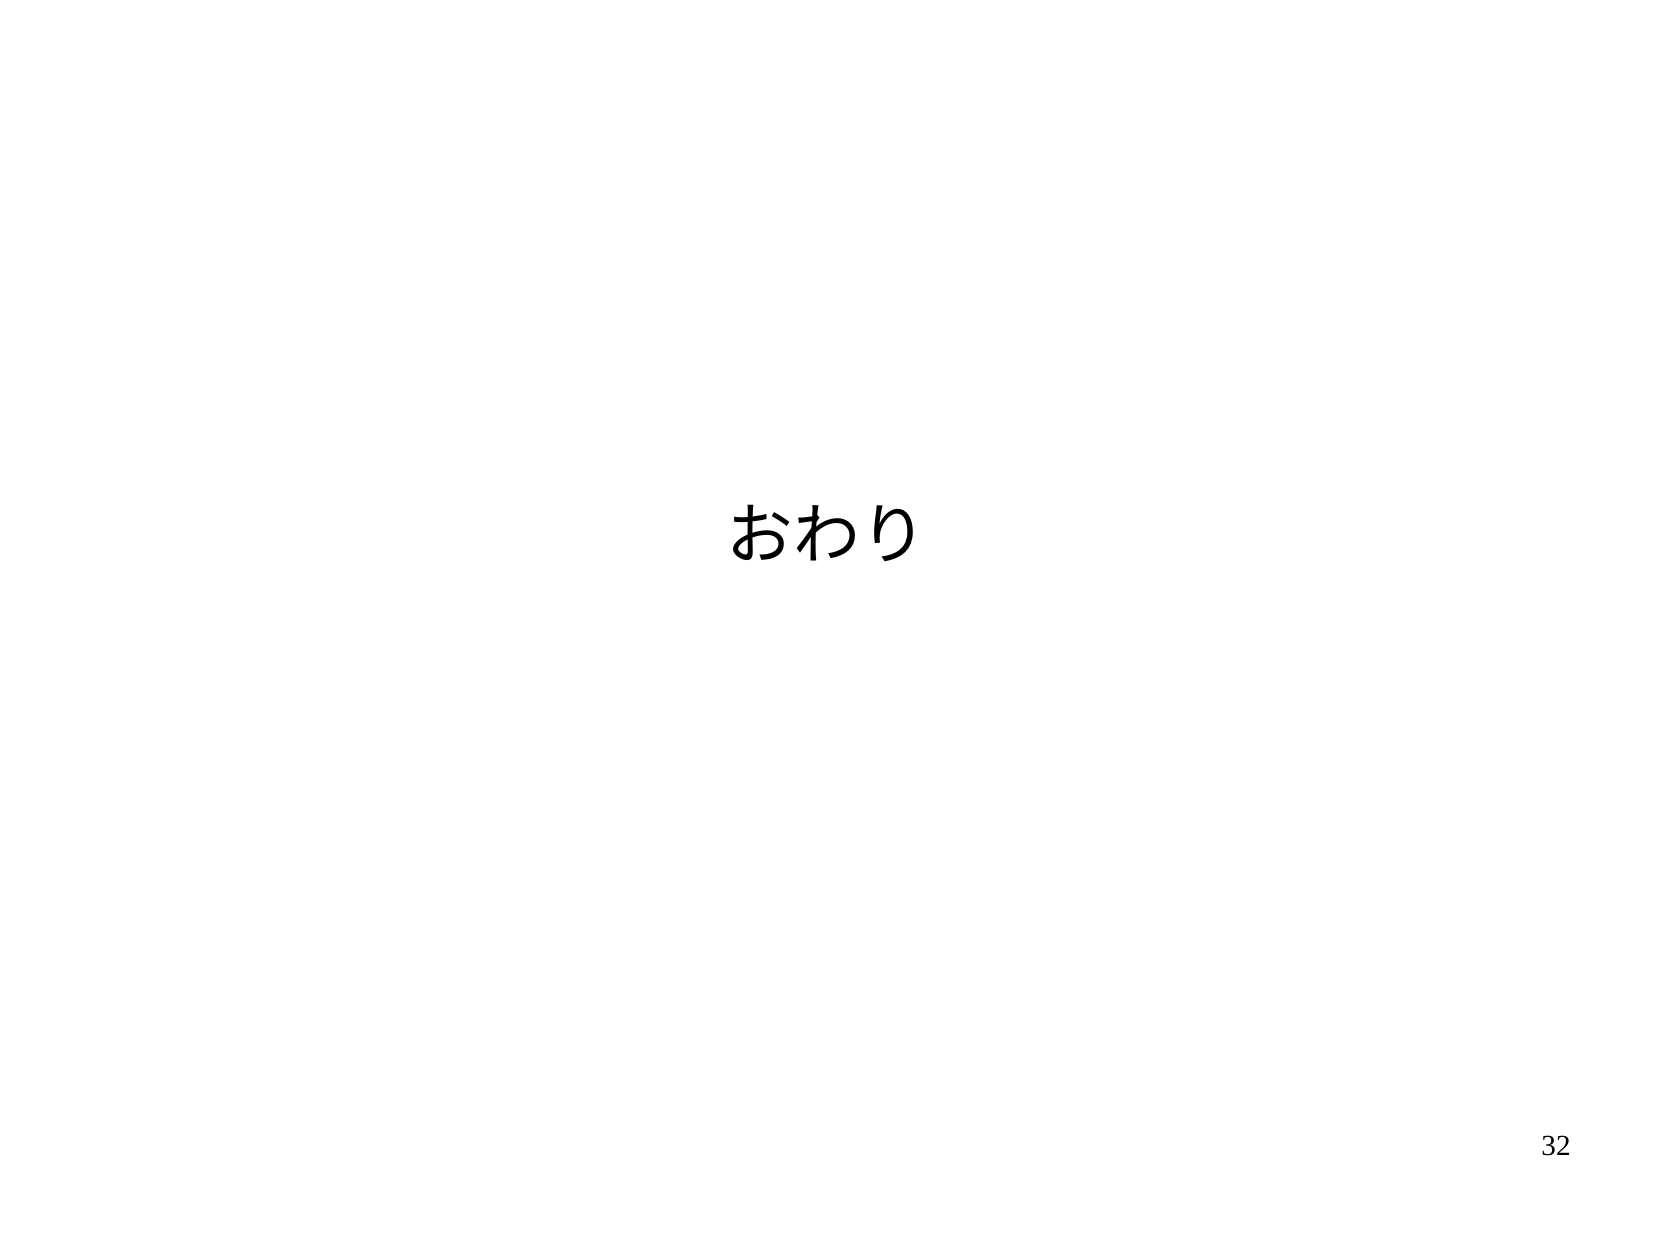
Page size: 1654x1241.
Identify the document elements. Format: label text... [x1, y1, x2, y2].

subtitle おわり [82, 49, 1571, 1010]
